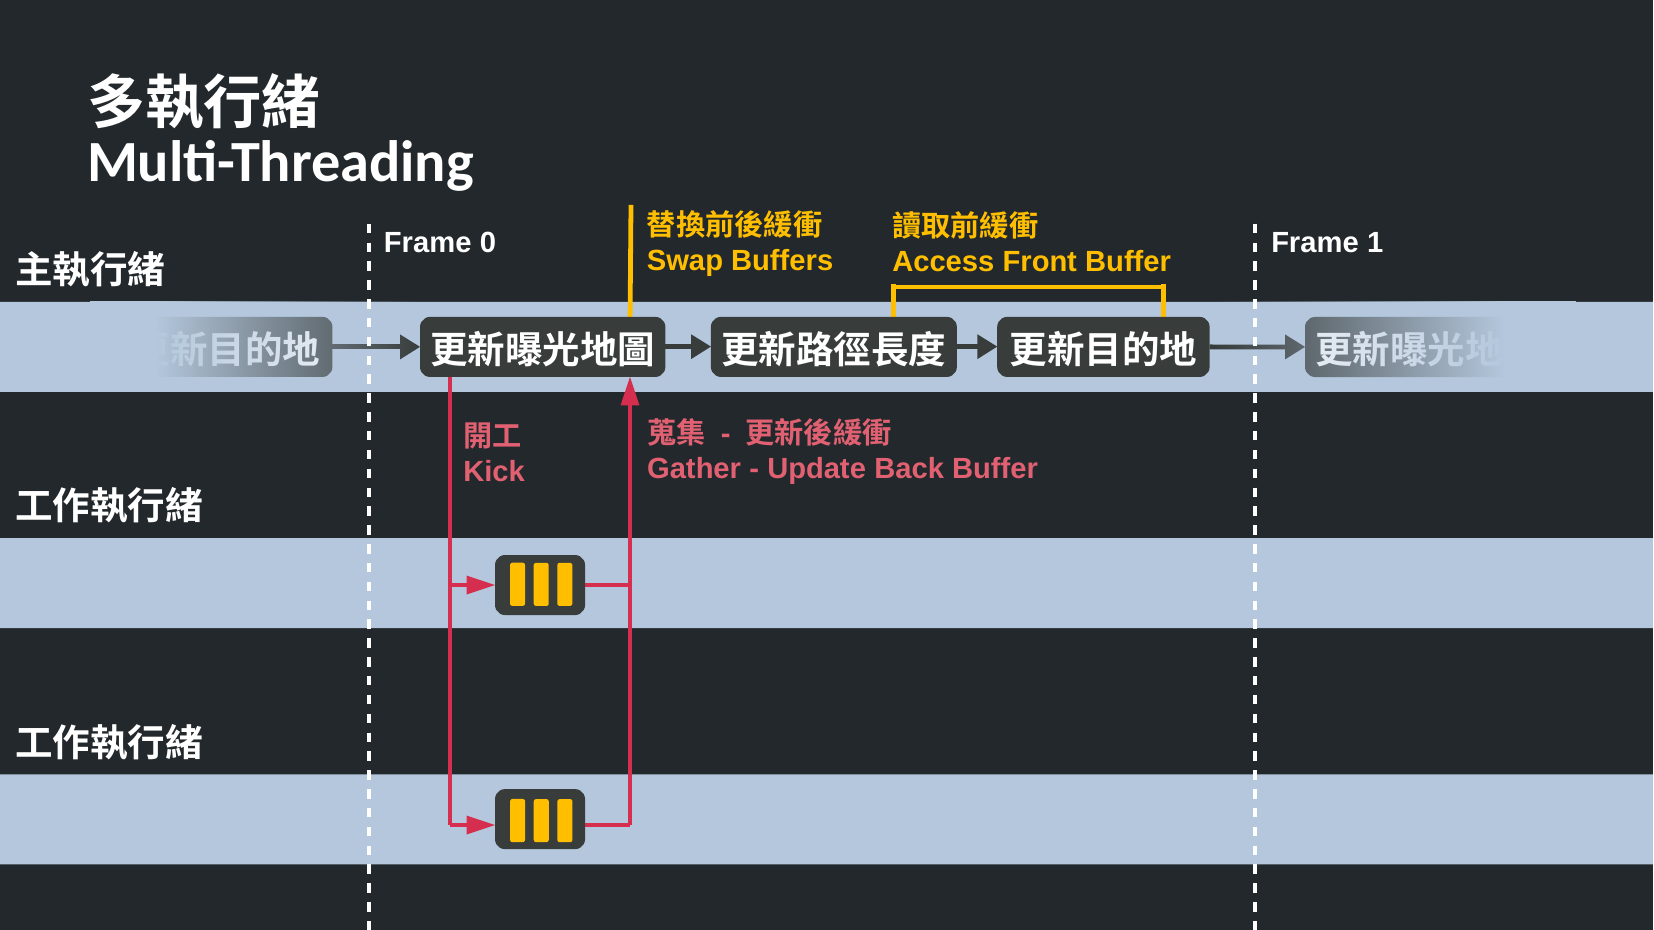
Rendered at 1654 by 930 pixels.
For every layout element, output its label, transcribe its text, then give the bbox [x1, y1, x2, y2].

text_box 更新路徑長度 [710, 316, 957, 377]
text_box 蒐集 - 更新後緩衝 Gather - Update Back Buffer [632, 402, 1066, 490]
text_box 讀取前緩衝 Access Front Buffer [877, 195, 1200, 285]
text_box [632, 538, 1653, 629]
text_box [452, 377, 629, 392]
text_box Frame 0 [369, 219, 512, 267]
text_box [452, 538, 628, 629]
text_box [896, 301, 1161, 345]
text_box 開工 Kick [448, 405, 541, 492]
text_box 更新目的地 [997, 316, 1210, 377]
text_box 工作執行緒 [0, 705, 218, 770]
text_box [631, 301, 1653, 392]
text_box [0, 538, 448, 629]
text_box 主執行緒 [0, 232, 181, 298]
text_box 替換前後緩衝 Swap Buffers [632, 193, 865, 314]
text_box [0, 774, 1653, 865]
text_box 更新曝光地圖 [420, 316, 666, 377]
text_box 工作執行緒 [0, 469, 218, 534]
text_box 多執行緒 Multi-Threading [72, 72, 526, 211]
text_box [633, 301, 891, 345]
text_box Frame 1 [1256, 219, 1399, 267]
text_box [0, 256, 627, 392]
